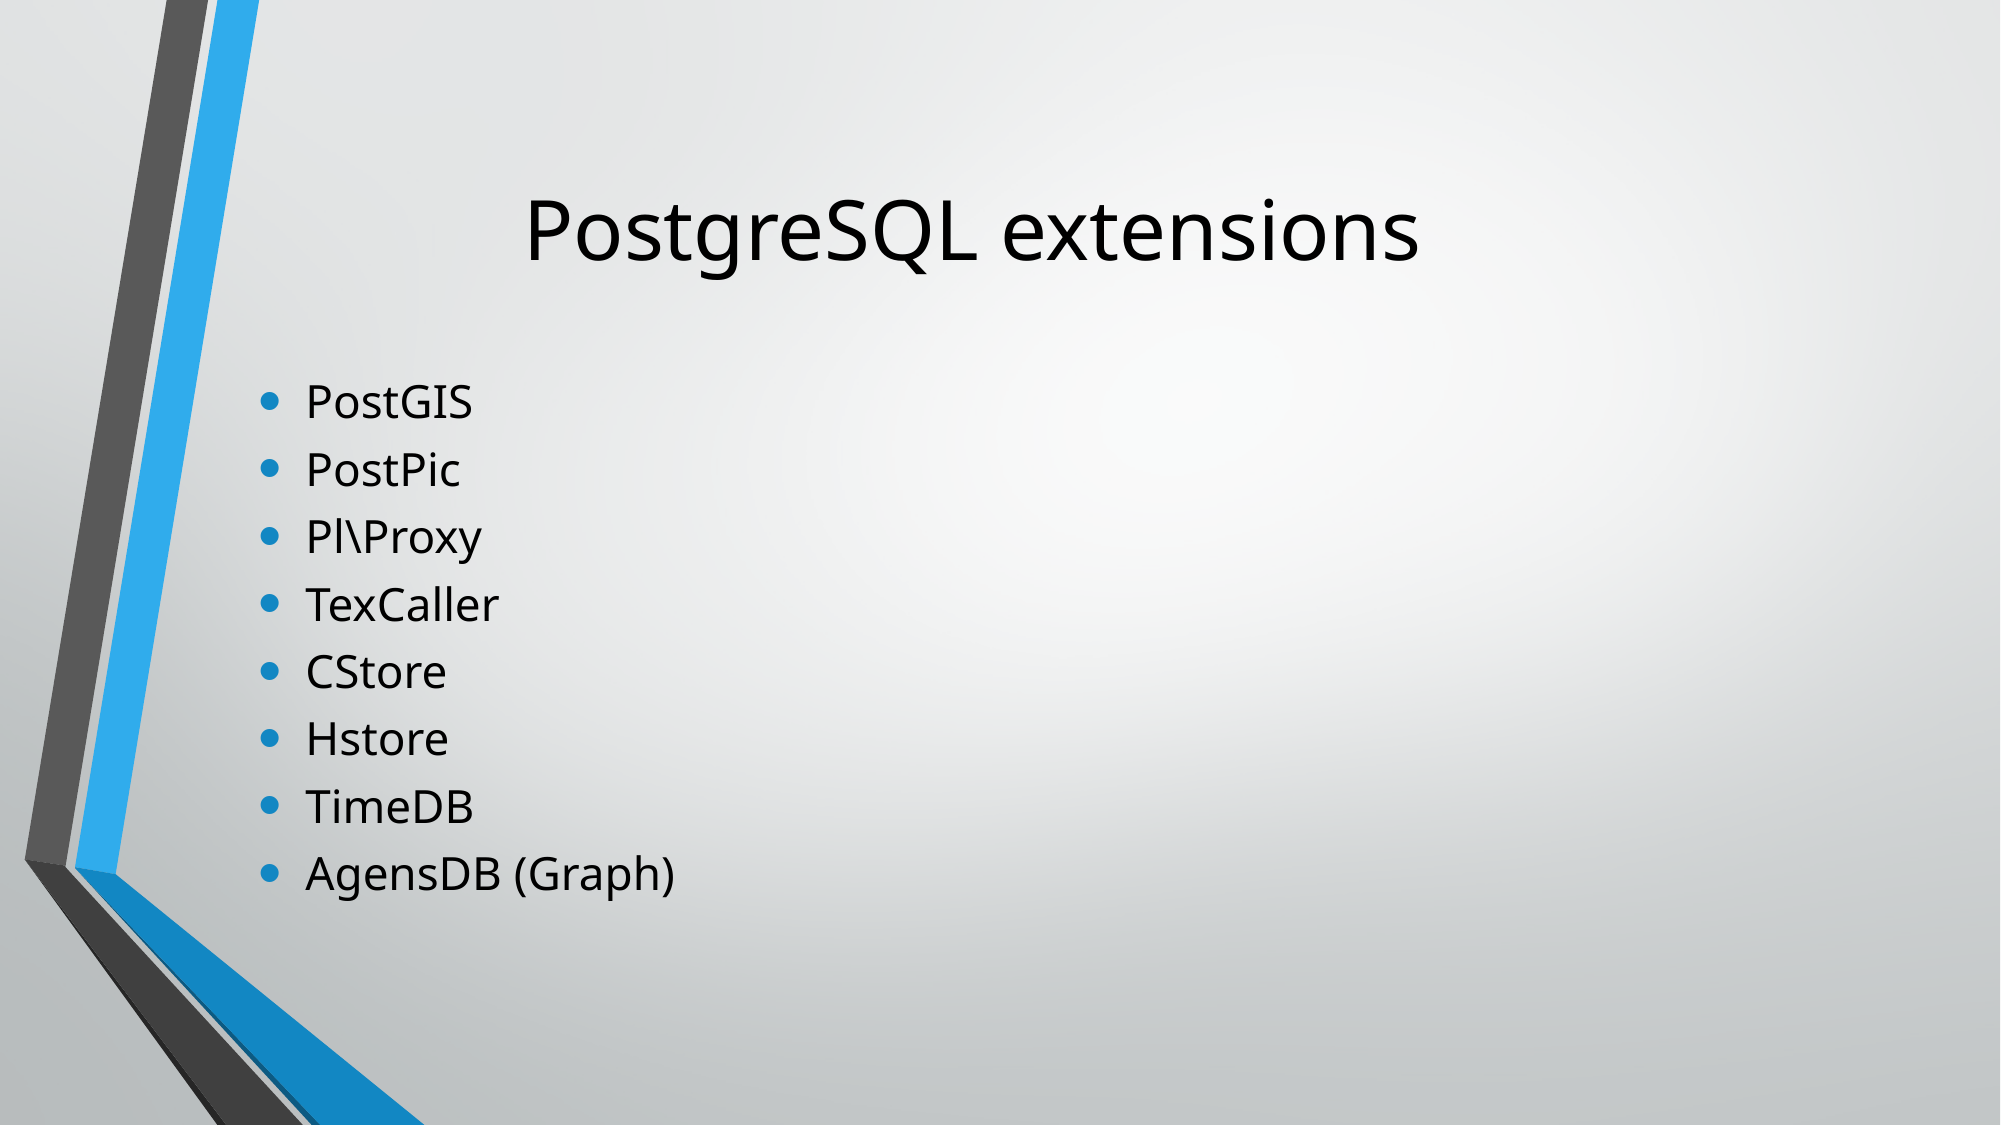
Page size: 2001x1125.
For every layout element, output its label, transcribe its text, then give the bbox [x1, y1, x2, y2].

title PostgreSQL extensions [185, 156, 1761, 299]
list PostGIS PostPic Pl\Proxy TexCaller CStore Hstore TimeDB AgensDB (Graph) [243, 322, 1887, 951]
